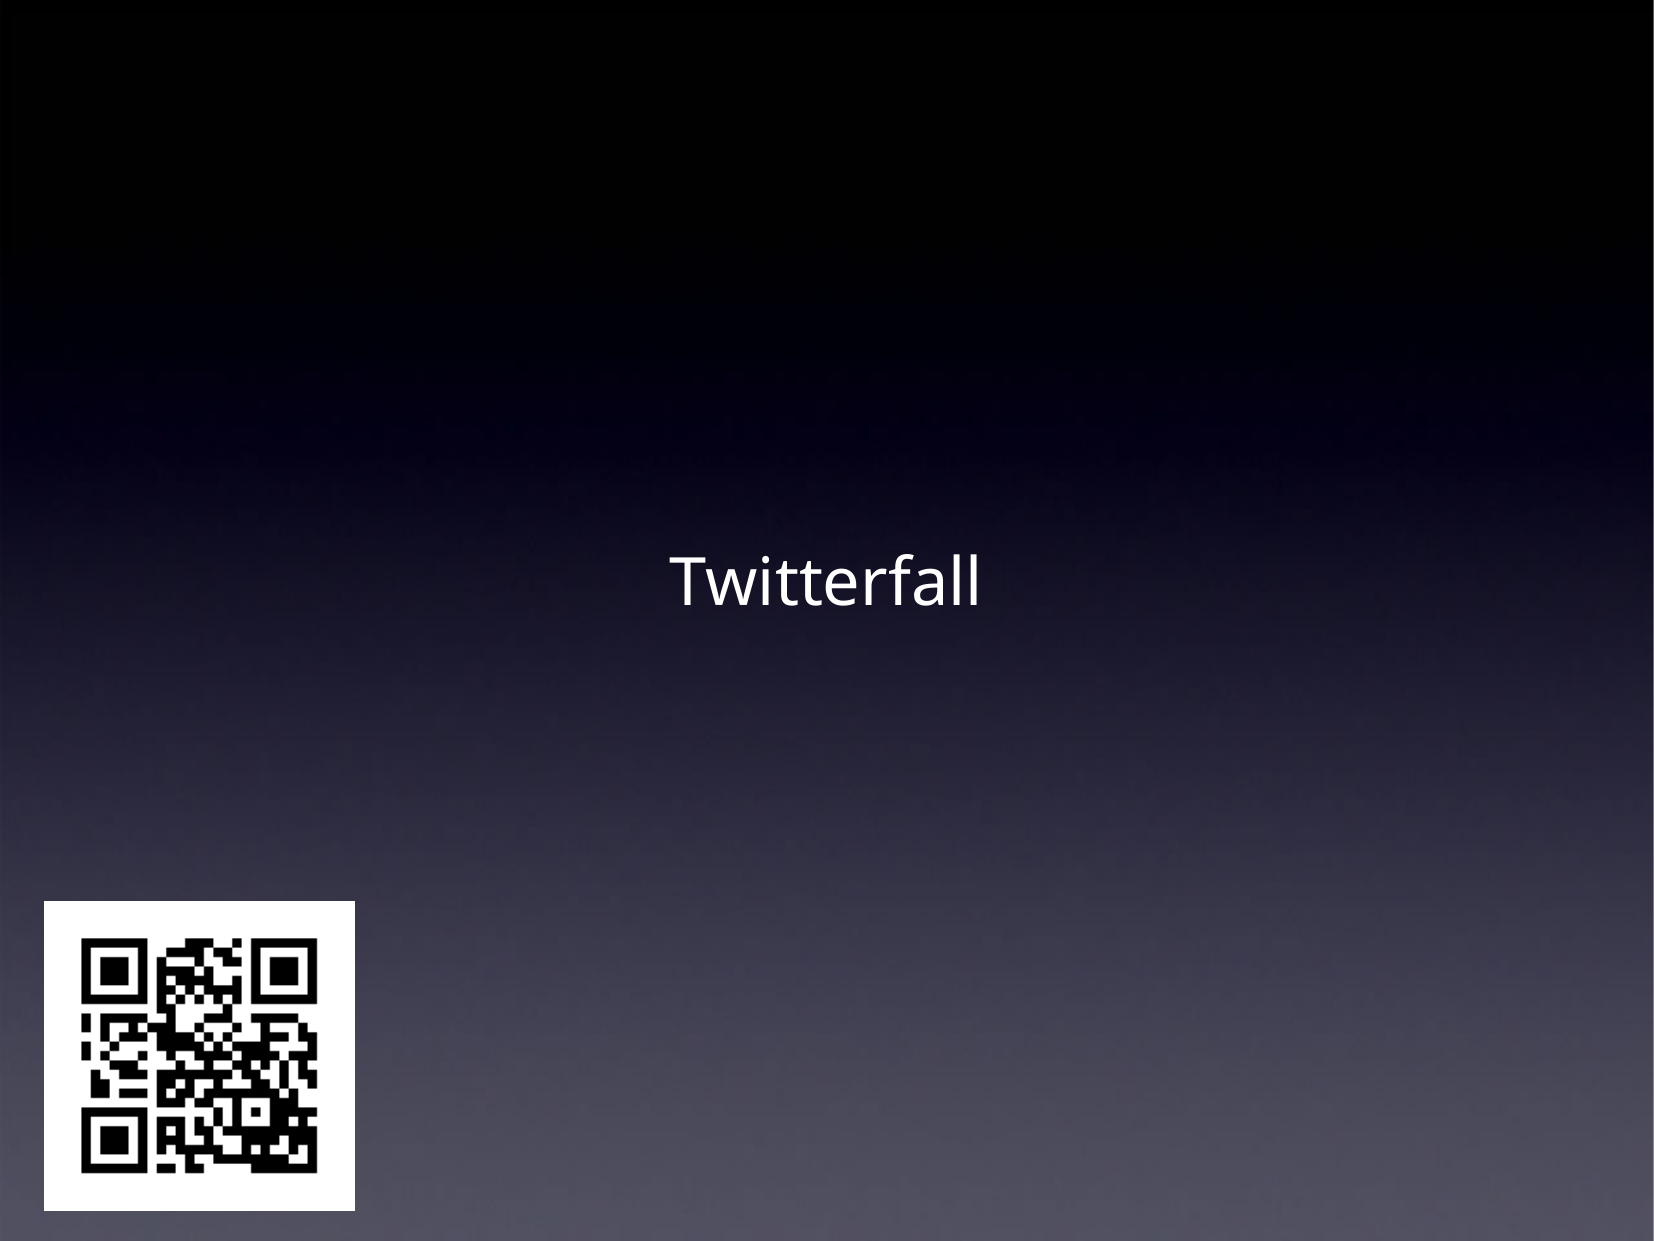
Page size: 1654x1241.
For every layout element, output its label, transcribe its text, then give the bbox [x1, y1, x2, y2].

picture [0, 0, 1654, 1241]
subtitle Twitterfall [82, 49, 1571, 1109]
